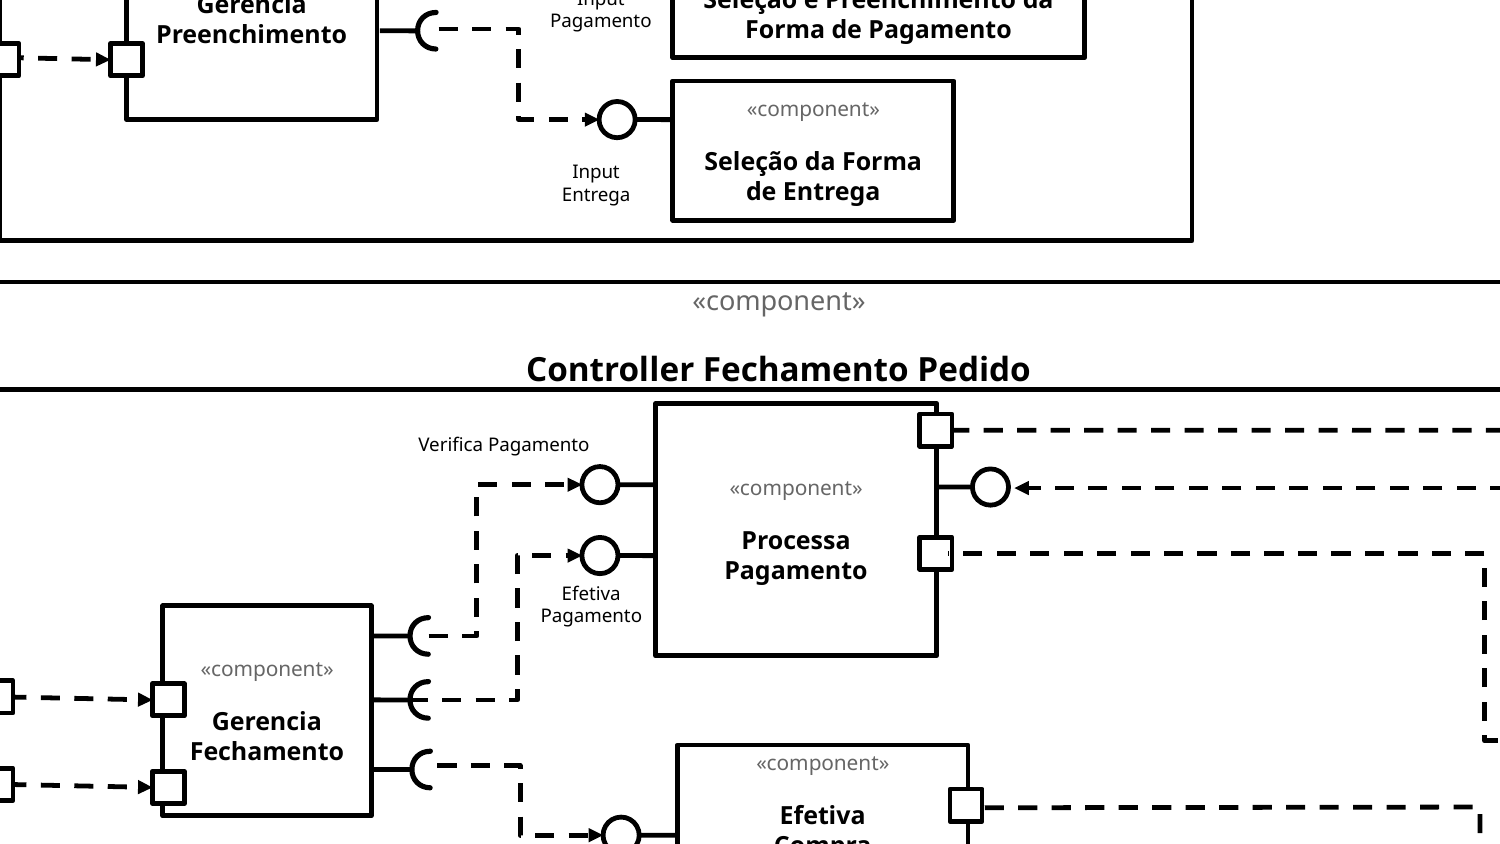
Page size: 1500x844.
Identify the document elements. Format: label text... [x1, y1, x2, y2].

text_box [0, 0, 1193, 241]
text_box Dados Pedido [0, 88, 12, 146]
text_box «component» Gerencia Fechamento [162, 605, 372, 816]
text_box Input Pagamento [531, 0, 671, 38]
text_box Verifica Pagamento [405, 425, 656, 462]
text_box «component» Seleção da Forma de Entrega [672, 81, 954, 221]
text_box [0, 390, 1500, 844]
text_box «component» Controller Fechamento Pedido [0, 282, 1500, 390]
text_box «component» Processa Pagamento [655, 403, 937, 656]
text_box «component» Efetiva Compra [677, 745, 968, 844]
text_box Efetiva Pagamento [521, 574, 661, 633]
text_box Input Entrega [526, 153, 666, 211]
text_box «component» Seleção e Preenchimento da Forma de Pagamento [672, 0, 1085, 58]
text_box «component» Gerencia Preenchimento [126, 0, 378, 120]
